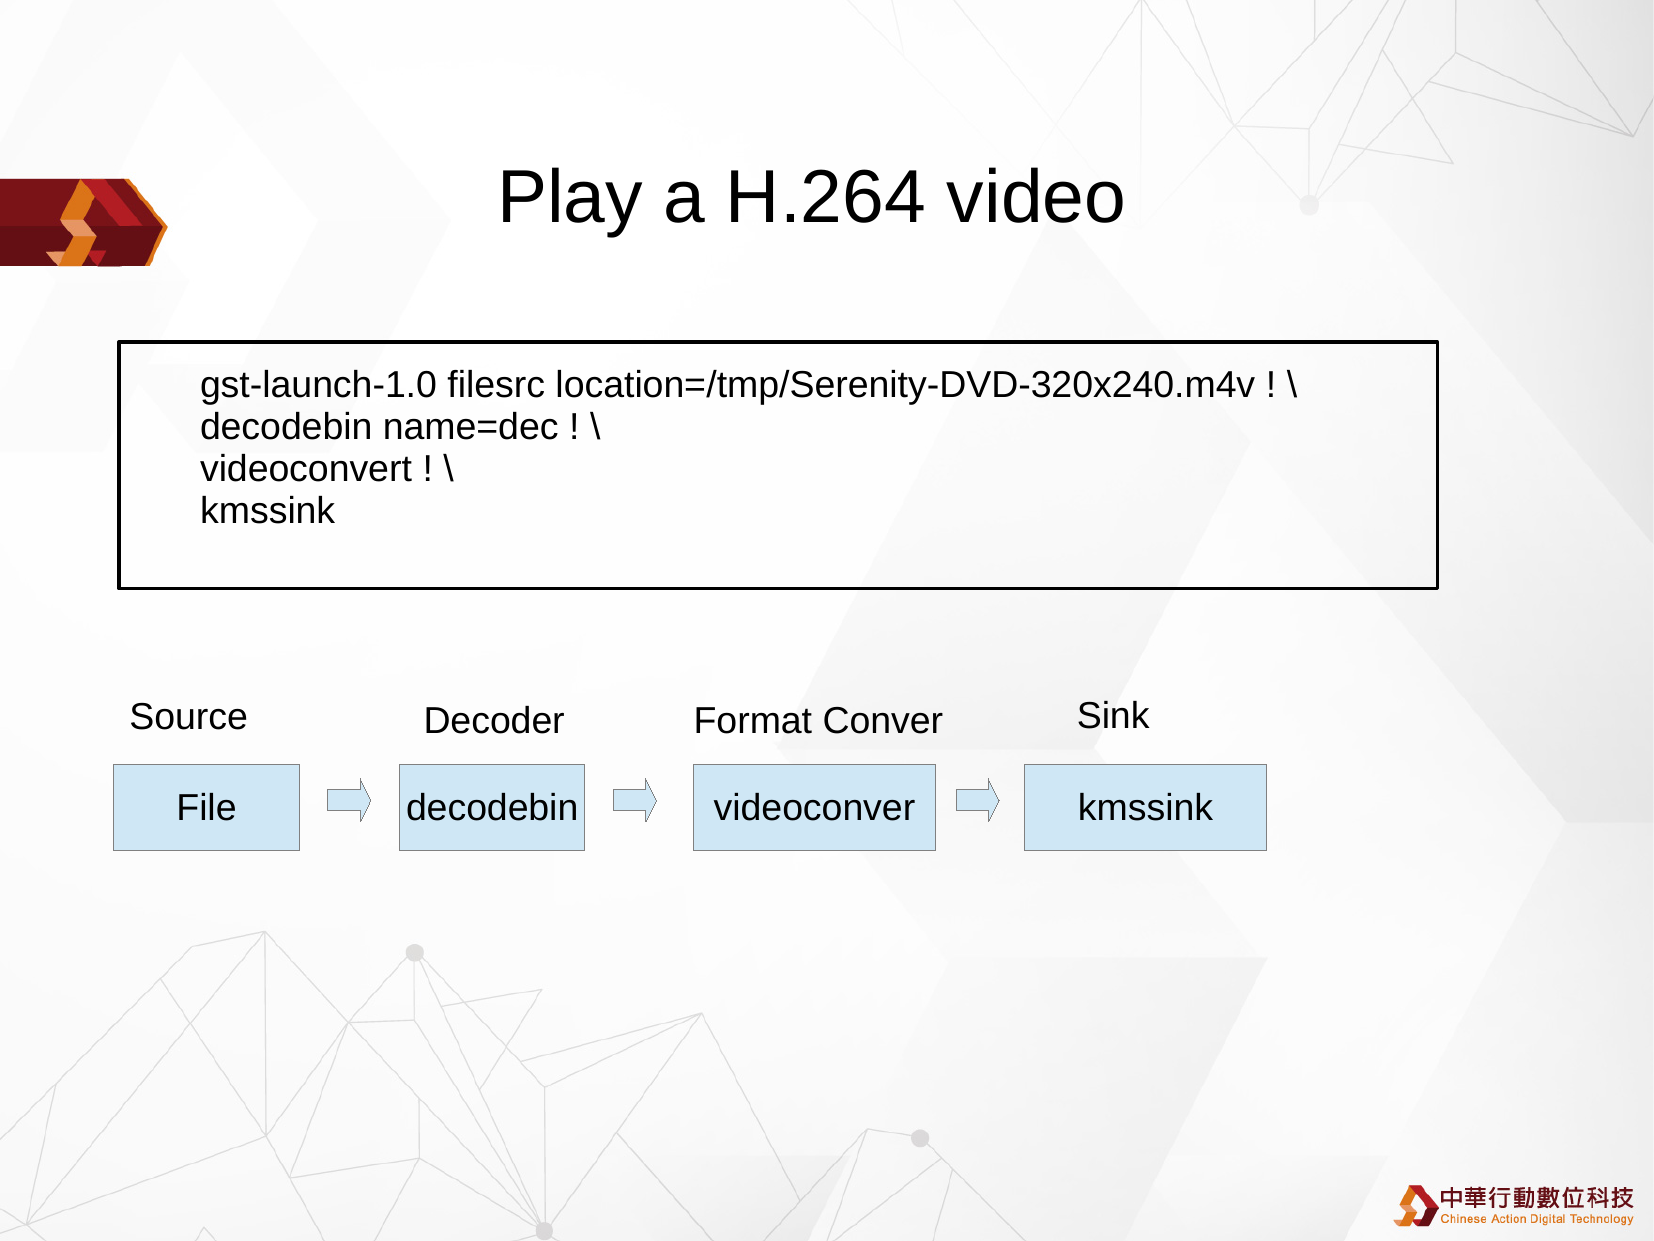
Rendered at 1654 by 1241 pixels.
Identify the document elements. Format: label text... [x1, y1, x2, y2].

text_box Decoder [408, 692, 600, 750]
title Play a H.264 video [118, 112, 1506, 281]
text_box gst-launch-1.0 filesrc location=/tmp/Serenity-DVD-320x240.m4v ! \ decodebin name=dec ! \ videoconvert ! \ kmssink [185, 356, 1403, 582]
text_box kmssink [1024, 764, 1267, 851]
text_box Format Conver [678, 692, 986, 792]
text_box [613, 778, 657, 822]
text_box Source [114, 688, 305, 788]
text_box Sink [1062, 686, 1210, 744]
text_box decodebin [399, 764, 585, 851]
picture [0, 0, 1654, 1241]
text_box File [113, 764, 300, 851]
text_box [956, 778, 1000, 822]
text_box [327, 778, 371, 822]
text_box videoconver [693, 792, 936, 851]
